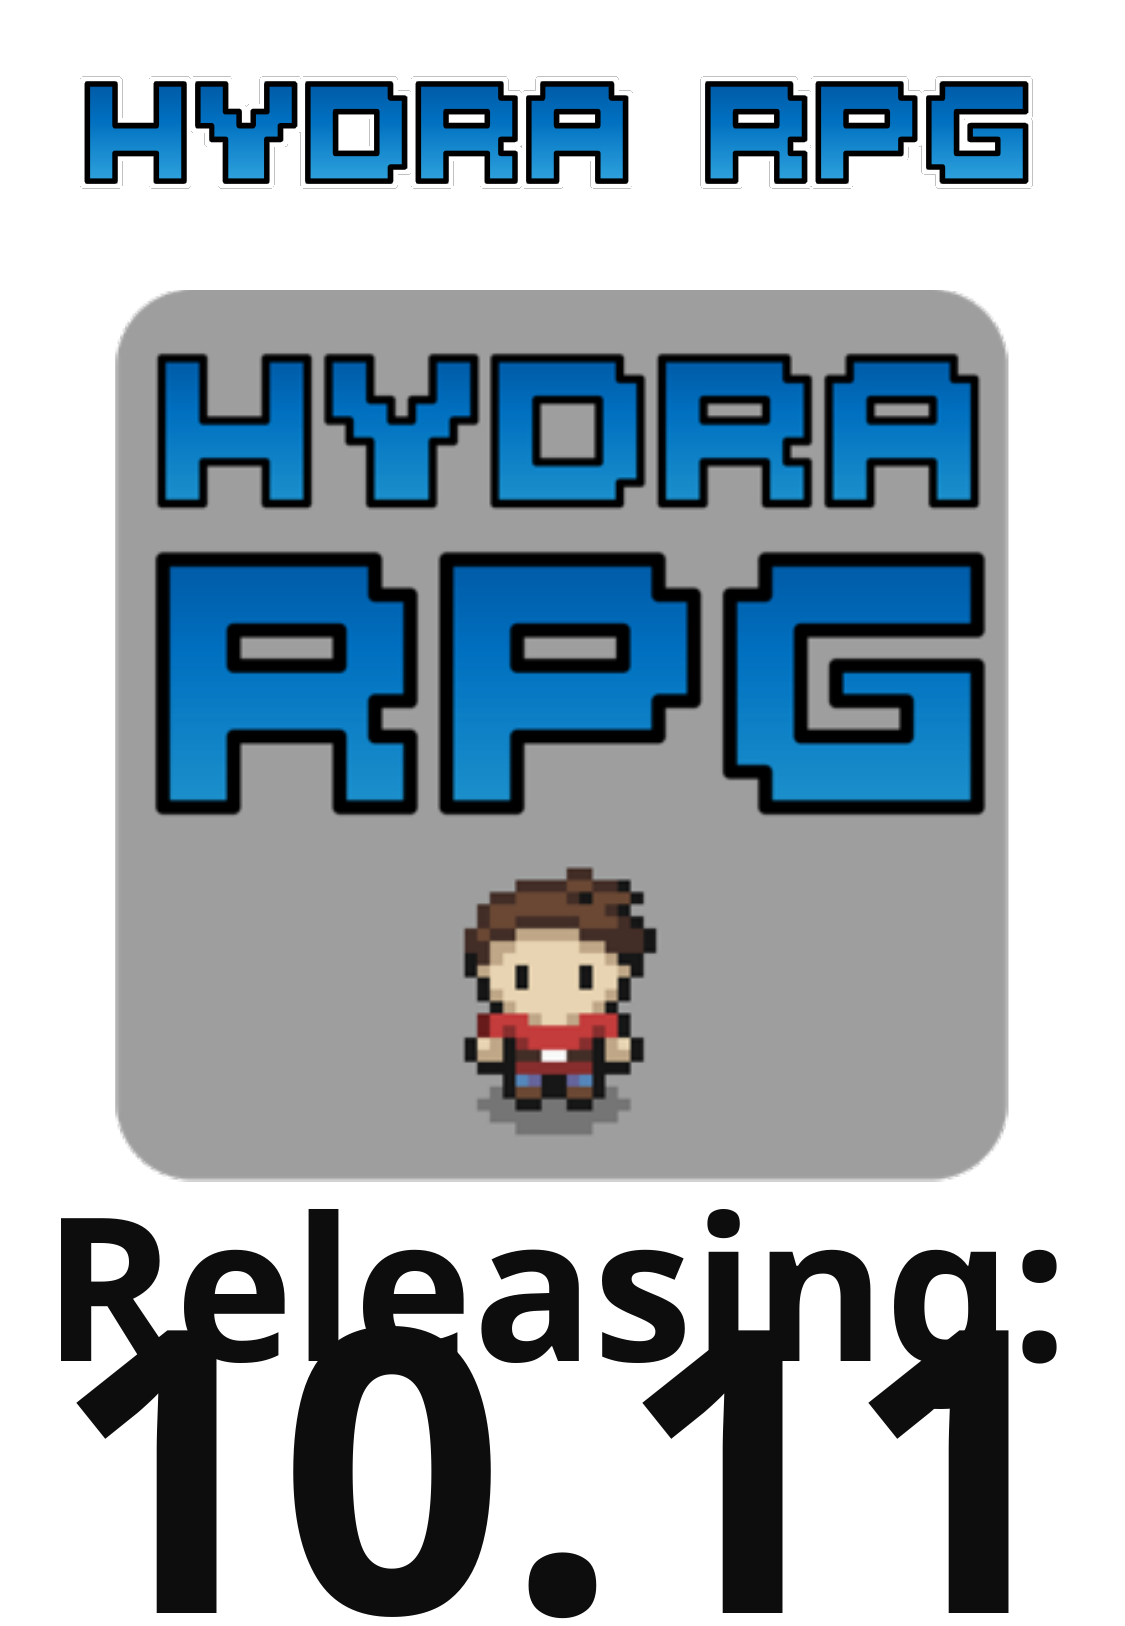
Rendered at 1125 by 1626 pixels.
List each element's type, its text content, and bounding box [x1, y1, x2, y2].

text_box 10.11.21 [28, 1458, 1097, 1625]
picture [114, 290, 1011, 1183]
picture [0, 0, 1125, 265]
text_box Releasing: [28, 1154, 1097, 1458]
